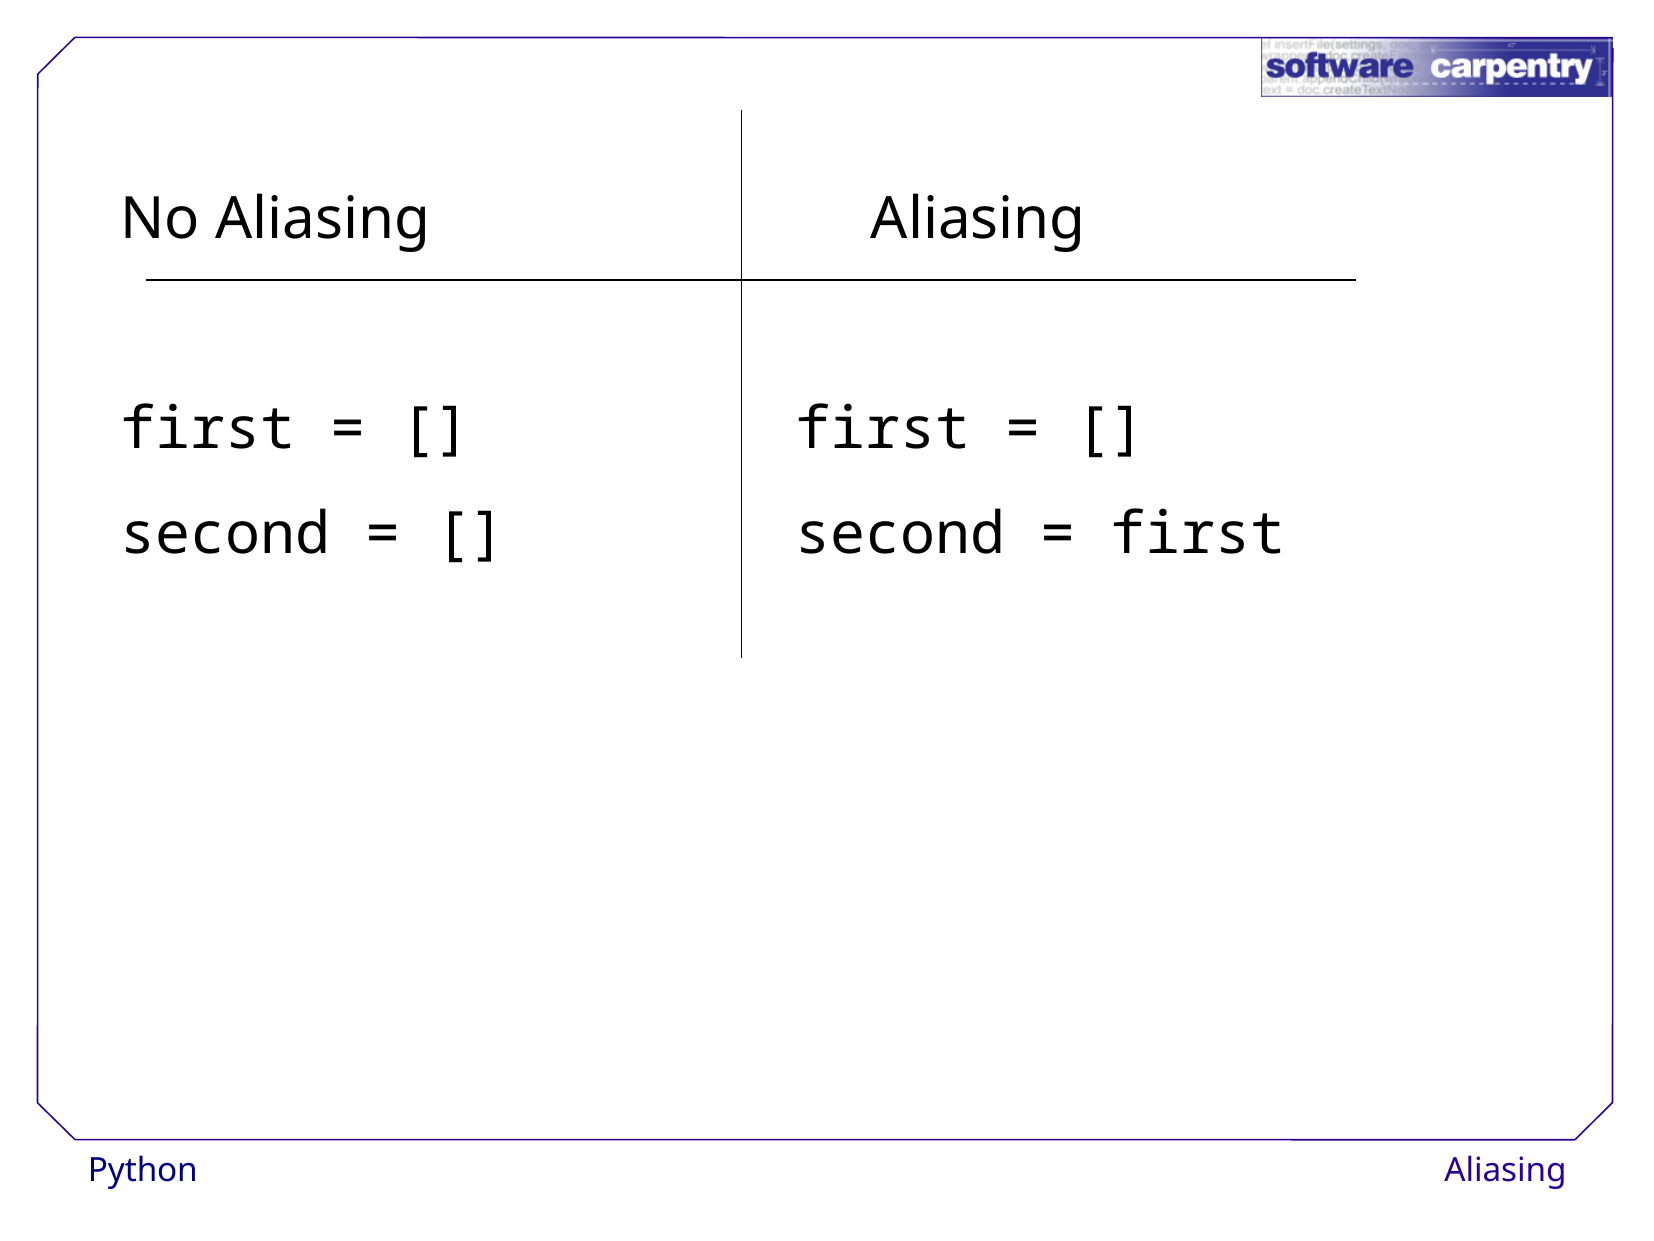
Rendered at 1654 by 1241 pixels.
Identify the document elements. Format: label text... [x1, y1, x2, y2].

picture [1261, 39, 1613, 97]
text_box No Aliasing Aliasing first = [] first = [] second = [] second = first [106, 137, 741, 574]
text_box No Aliasing Aliasing first = [] first = [] second = [] second = first [742, 137, 1451, 574]
